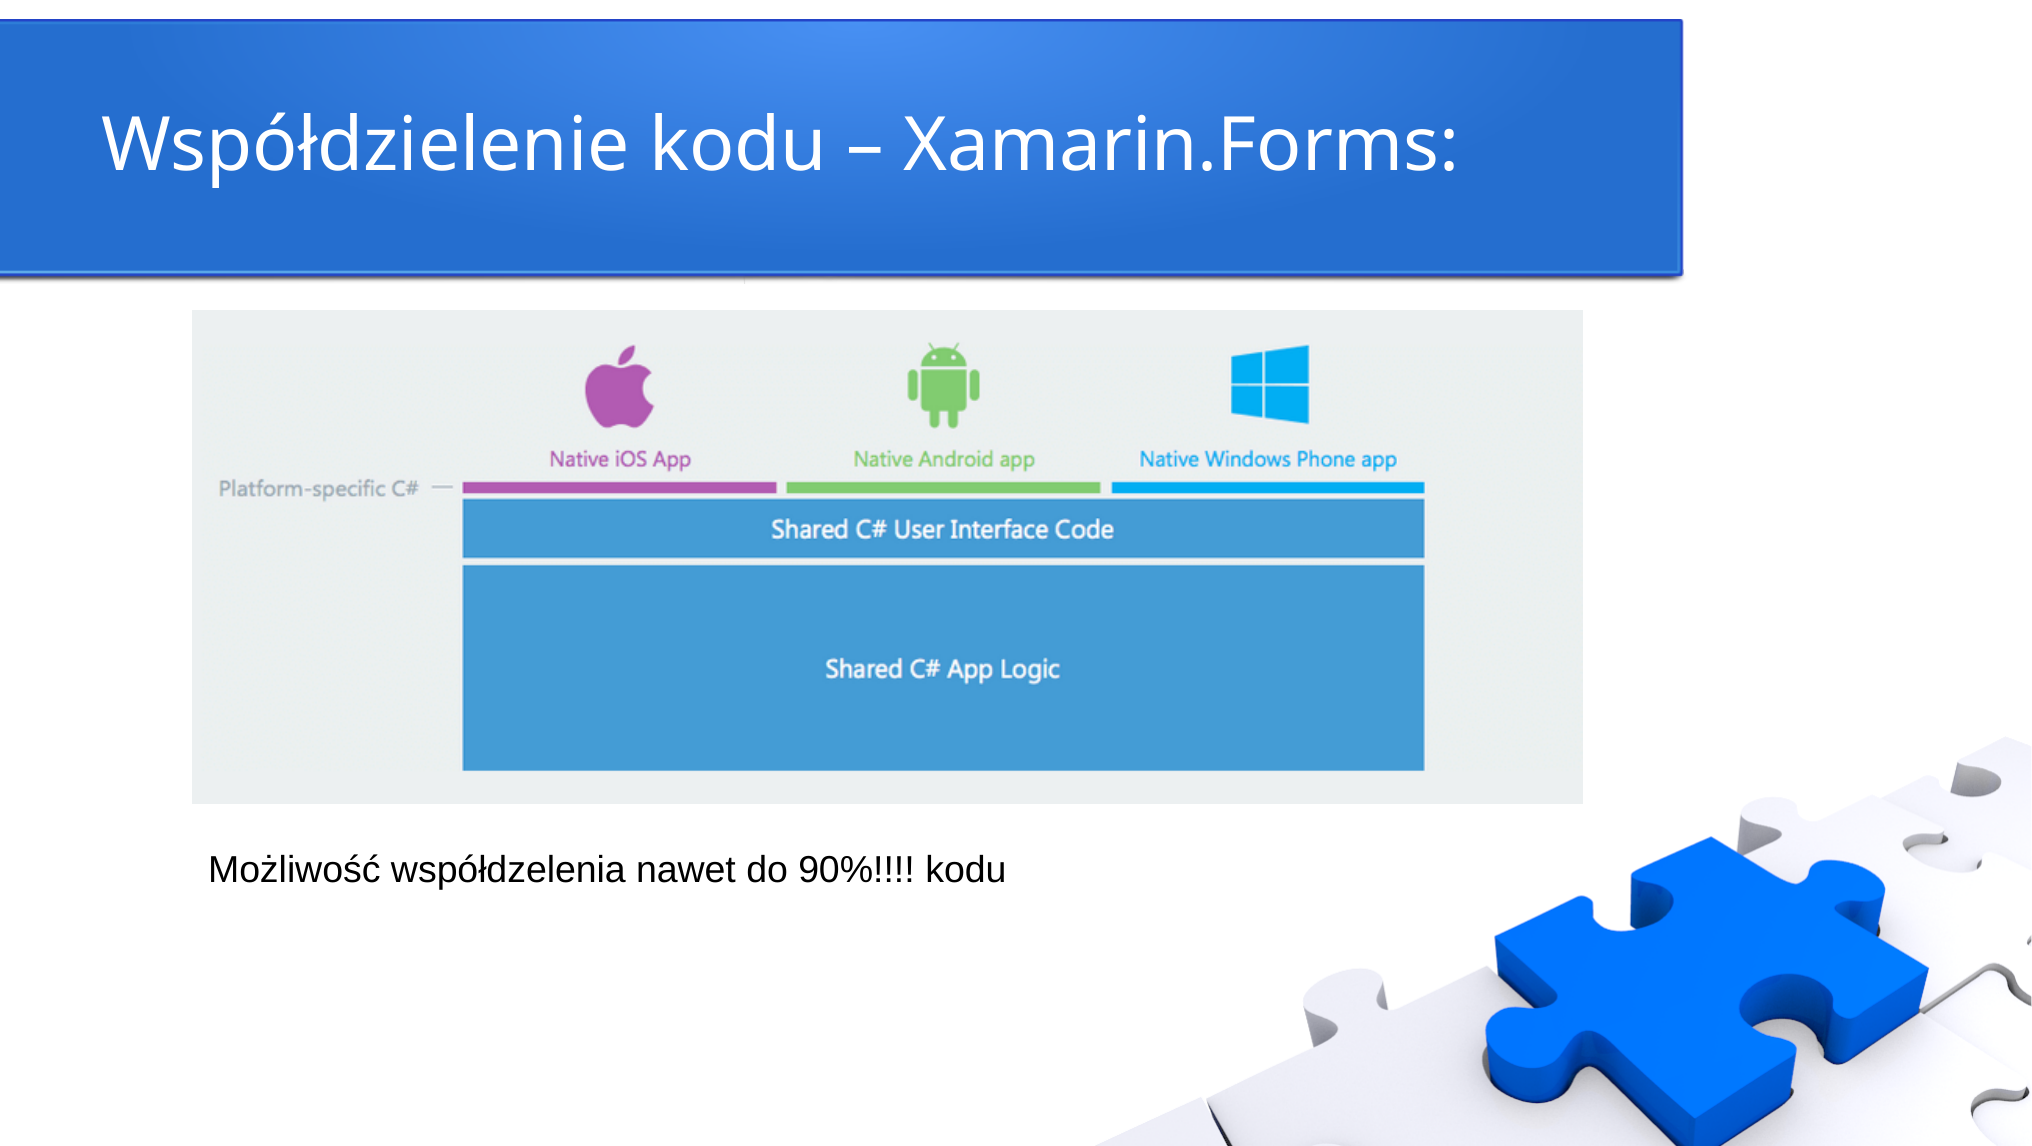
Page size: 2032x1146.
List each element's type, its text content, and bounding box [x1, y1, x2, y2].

title Współdzielenie kodu – Xamarin.Forms: [101, 45, 1666, 237]
text_box Możliwość współdzelenia nawet do 90%!!!! kodu [193, 840, 1024, 898]
picture [192, 310, 2032, 1146]
picture [0, 19, 1689, 284]
